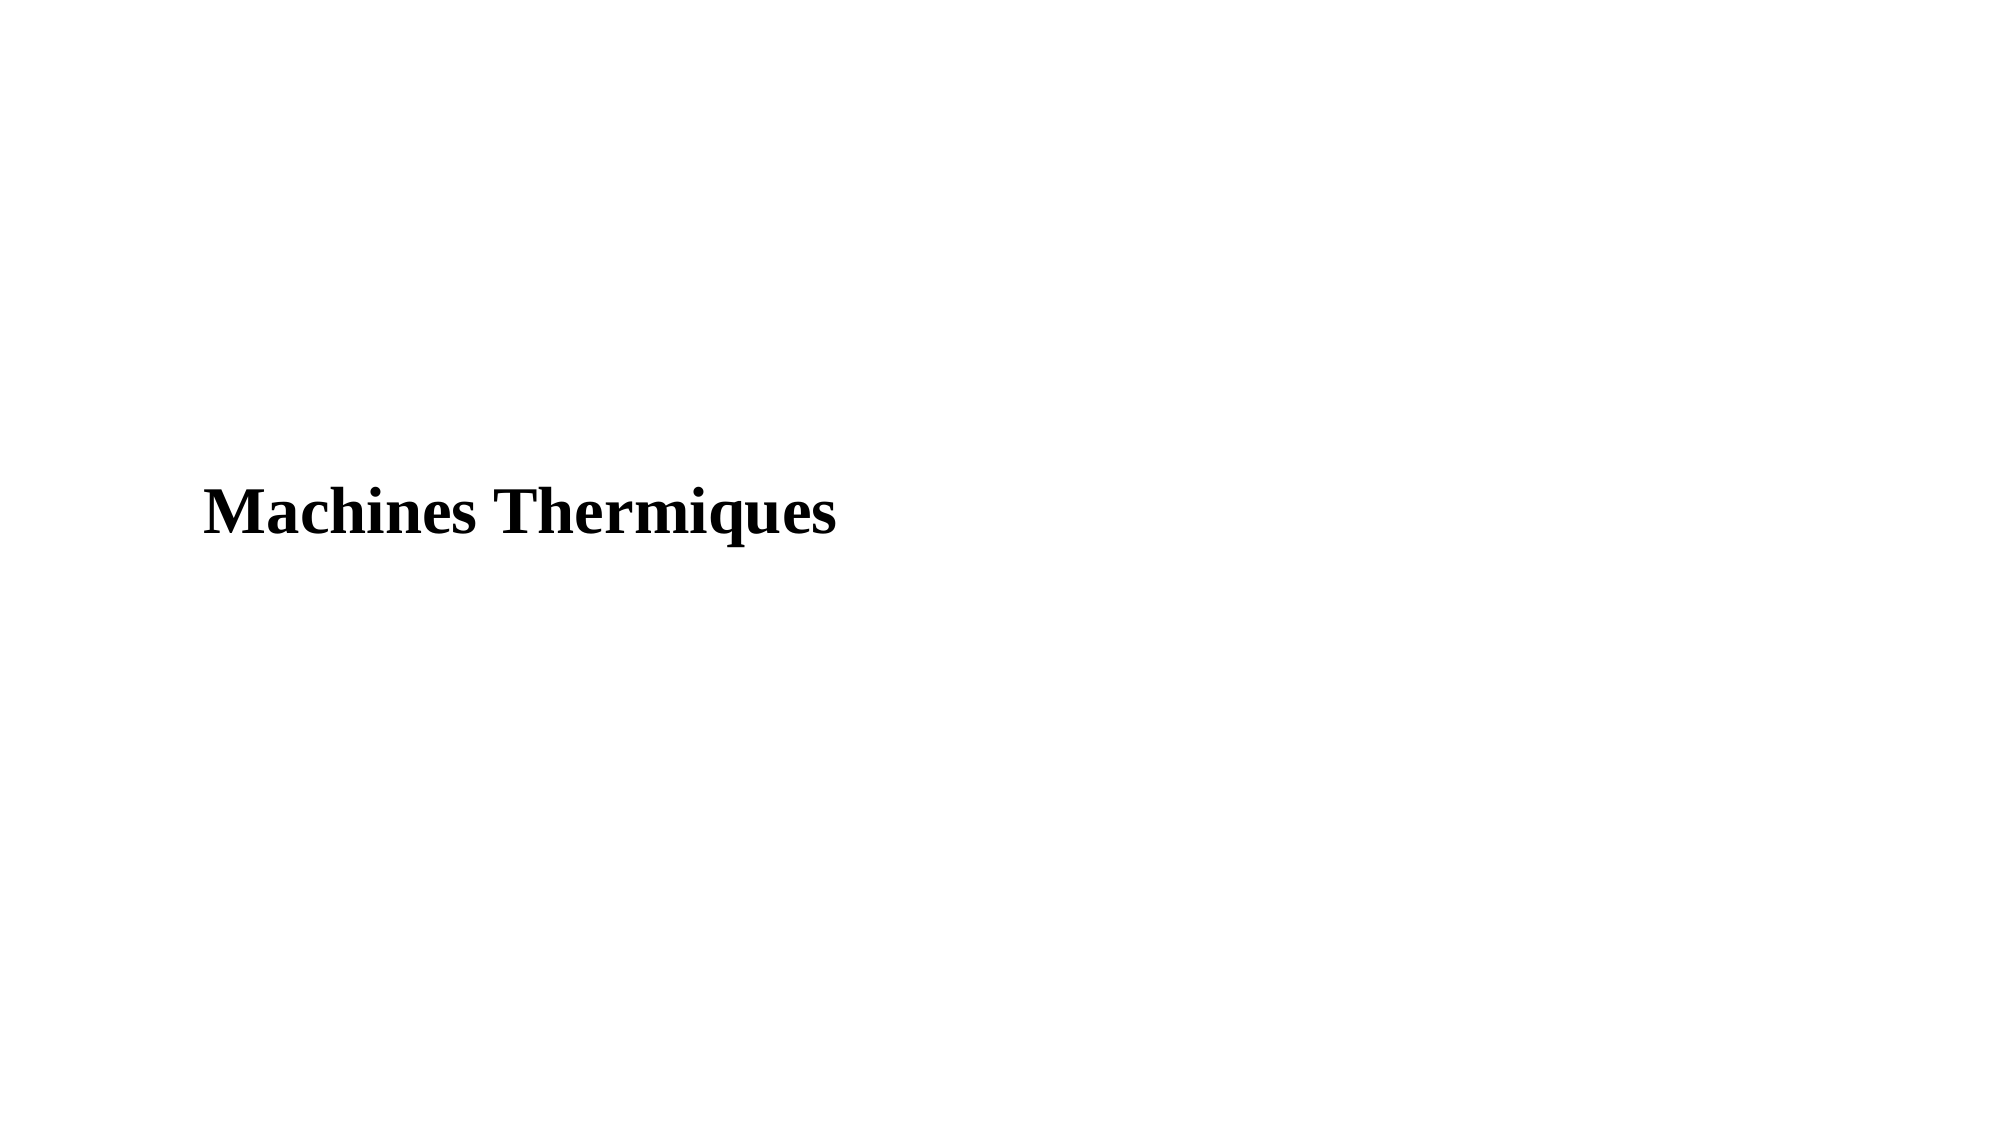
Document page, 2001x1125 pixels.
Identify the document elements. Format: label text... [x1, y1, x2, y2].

text_box Machines Thermiques [188, 466, 1075, 556]
